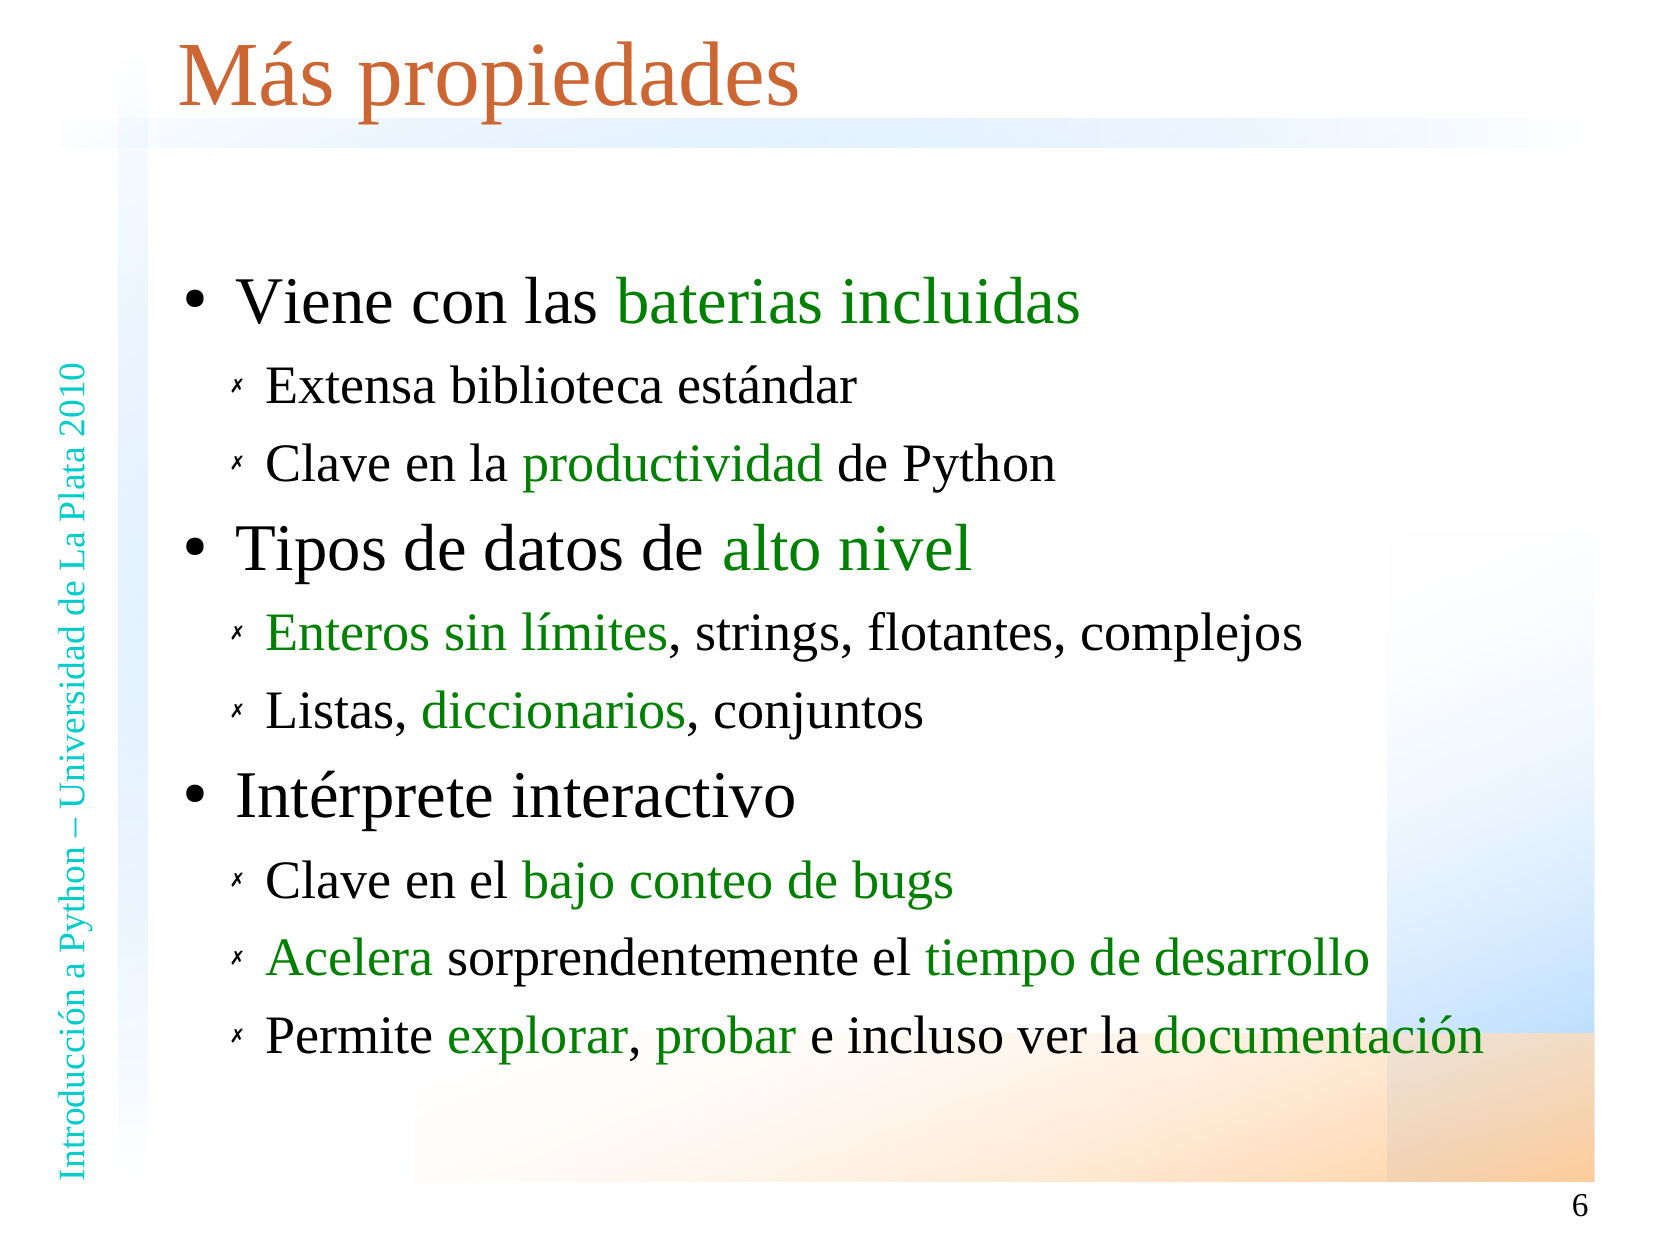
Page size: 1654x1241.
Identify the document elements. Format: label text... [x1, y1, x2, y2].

title Más propiedades [177, 0, 1595, 147]
subtitle Viene con las baterias incluidas Extensa biblioteca estándar Clave en la productividad de Python Tipos de datos de alto nivel Enteros sin límites, strings, flotantes, complejos Listas, diccionarios, conjuntos Intérprete interactivo Clave en el bajo conteo de bugs Acelera sorprendentemente el tiempo de desarrollo Permite explorar, probar e incluso ver la documentación [147, 147, 1595, 1182]
